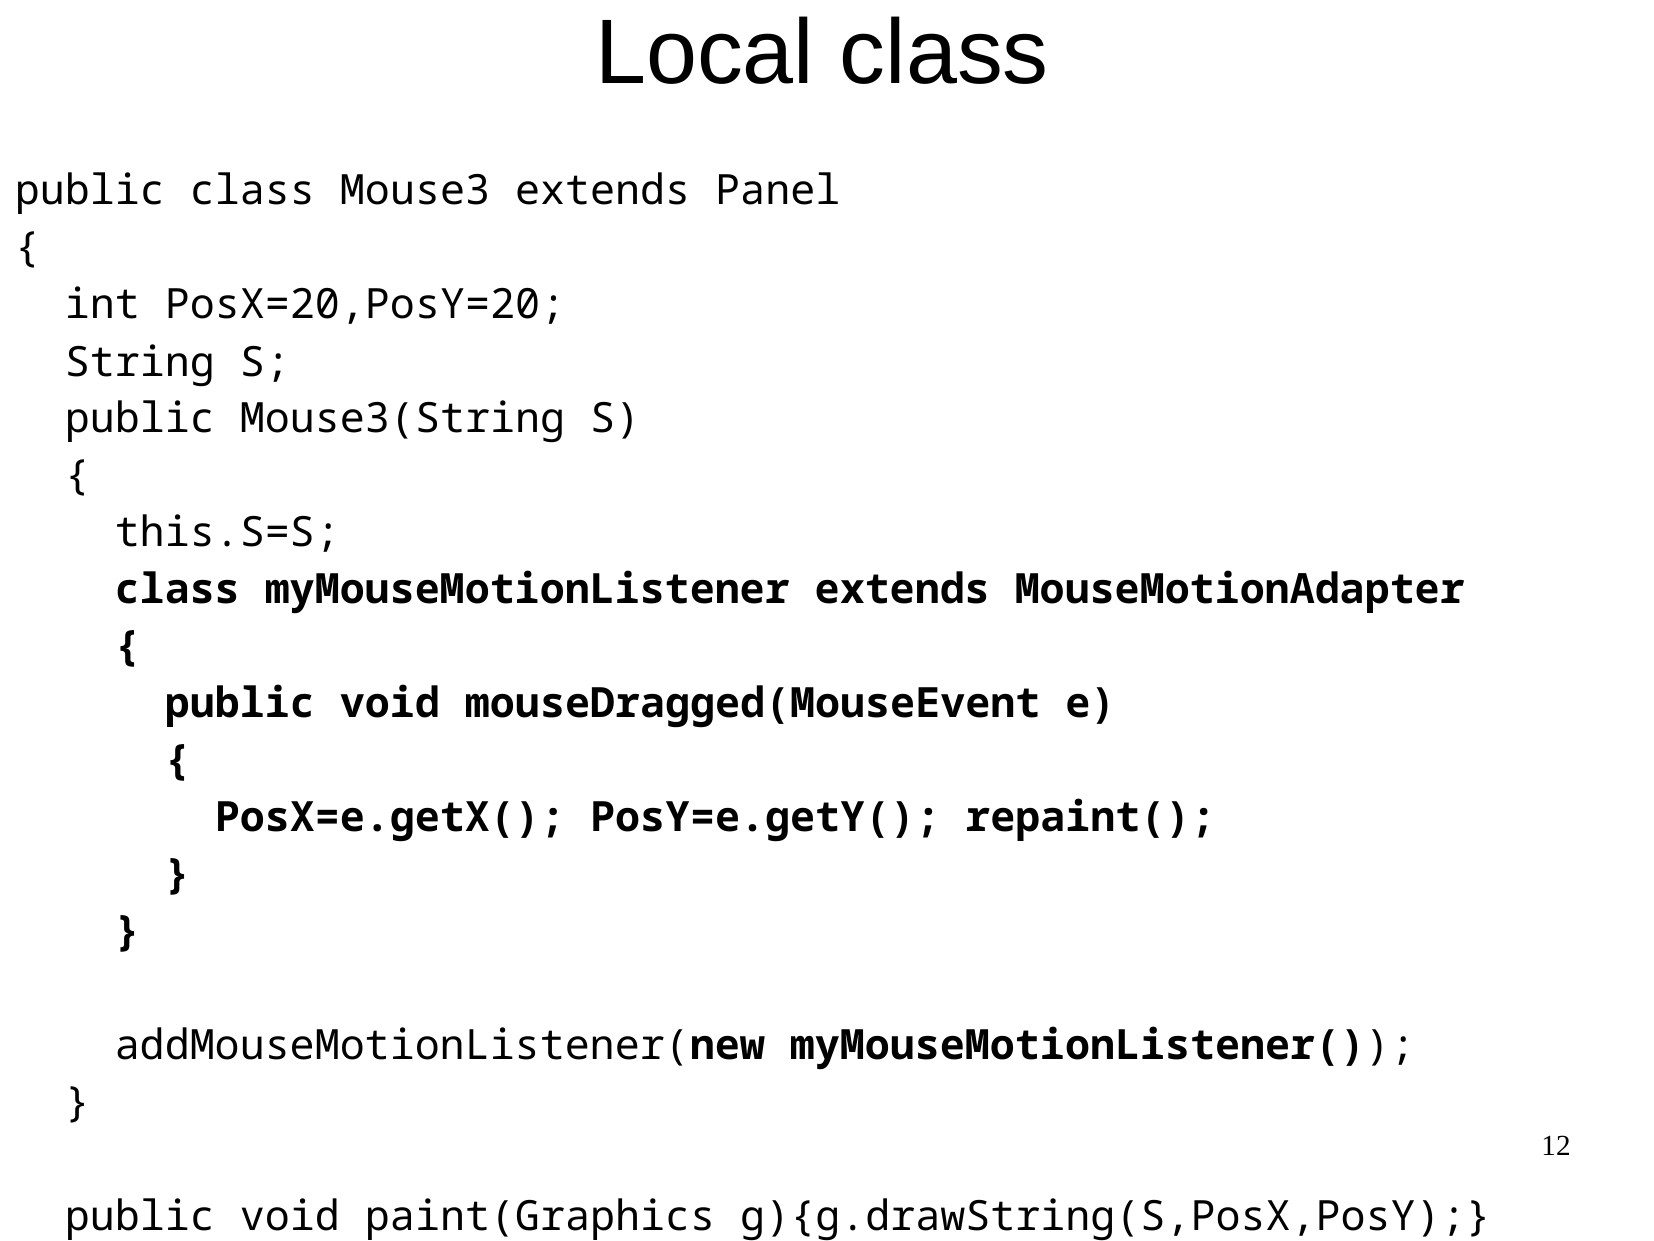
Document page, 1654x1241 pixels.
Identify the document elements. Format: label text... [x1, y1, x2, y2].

title Local class [78, 0, 1567, 103]
text_box public class Mouse3 extends Panel { int PosX=20,PosY=20; String S; public Mouse3(String S) { this.S=S; class myMouseMotionListener extends MouseMotionAdapter { public void mouseDragged(MouseEvent e) { PosX=e.getX(); PosY=e.getY(); repaint(); } } addMouseMotionListener(new myMouseMotionListener()); } public void paint(Graphics g){g.drawString(S,PosX,PosY);} public static void main(String args[]) { . . . } } [0, 152, 1583, 1230]
